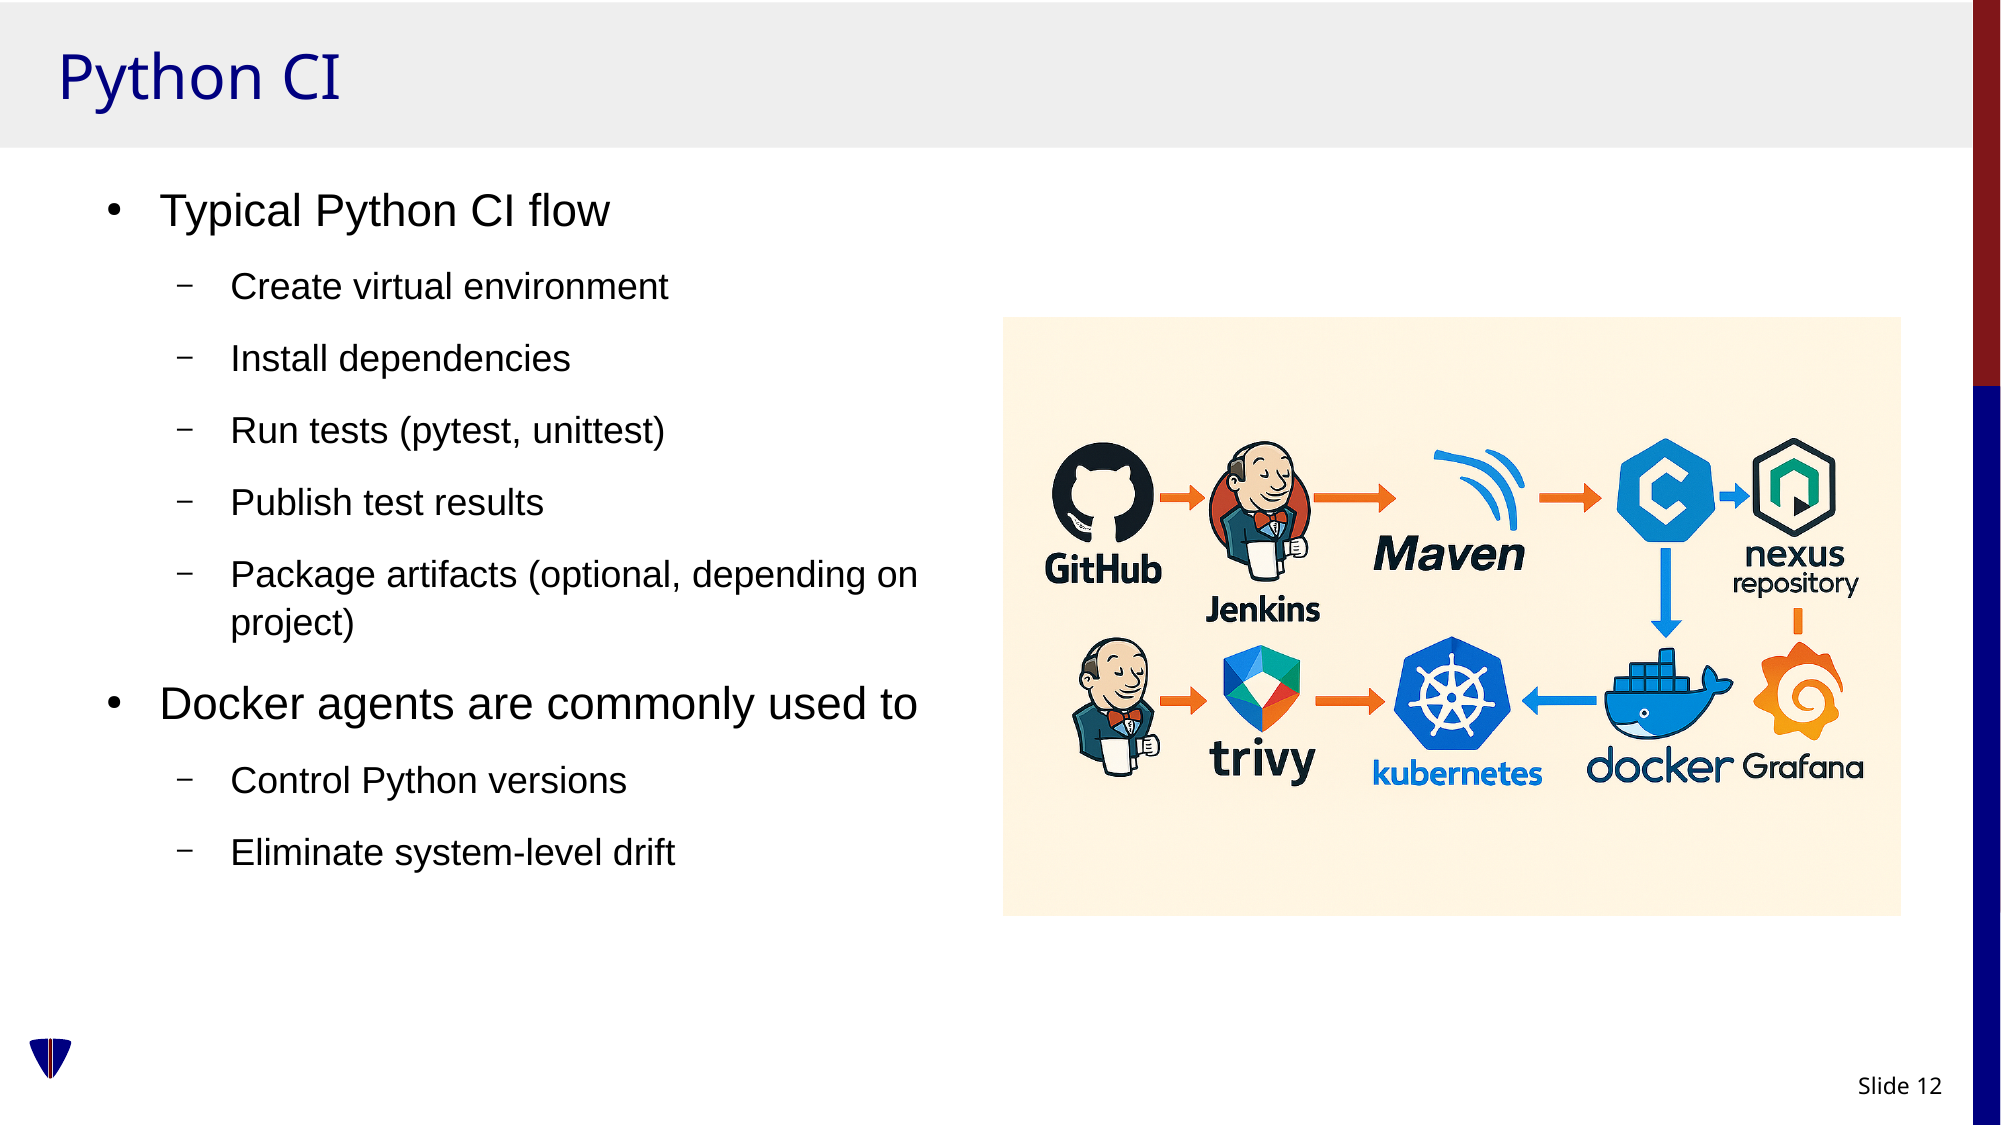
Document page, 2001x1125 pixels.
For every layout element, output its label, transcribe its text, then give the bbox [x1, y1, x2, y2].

picture [1003, 317, 1901, 916]
list Typical Python CI flow Create virtual environment Install dependencies Run tests (pytest, unittest) Publish test results Package artifacts (optional, depending on project) Docker agents are commonly used to Control Python versions Eliminate system-level drift [88, 177, 975, 1034]
title Python CI [0, 2, 1973, 148]
